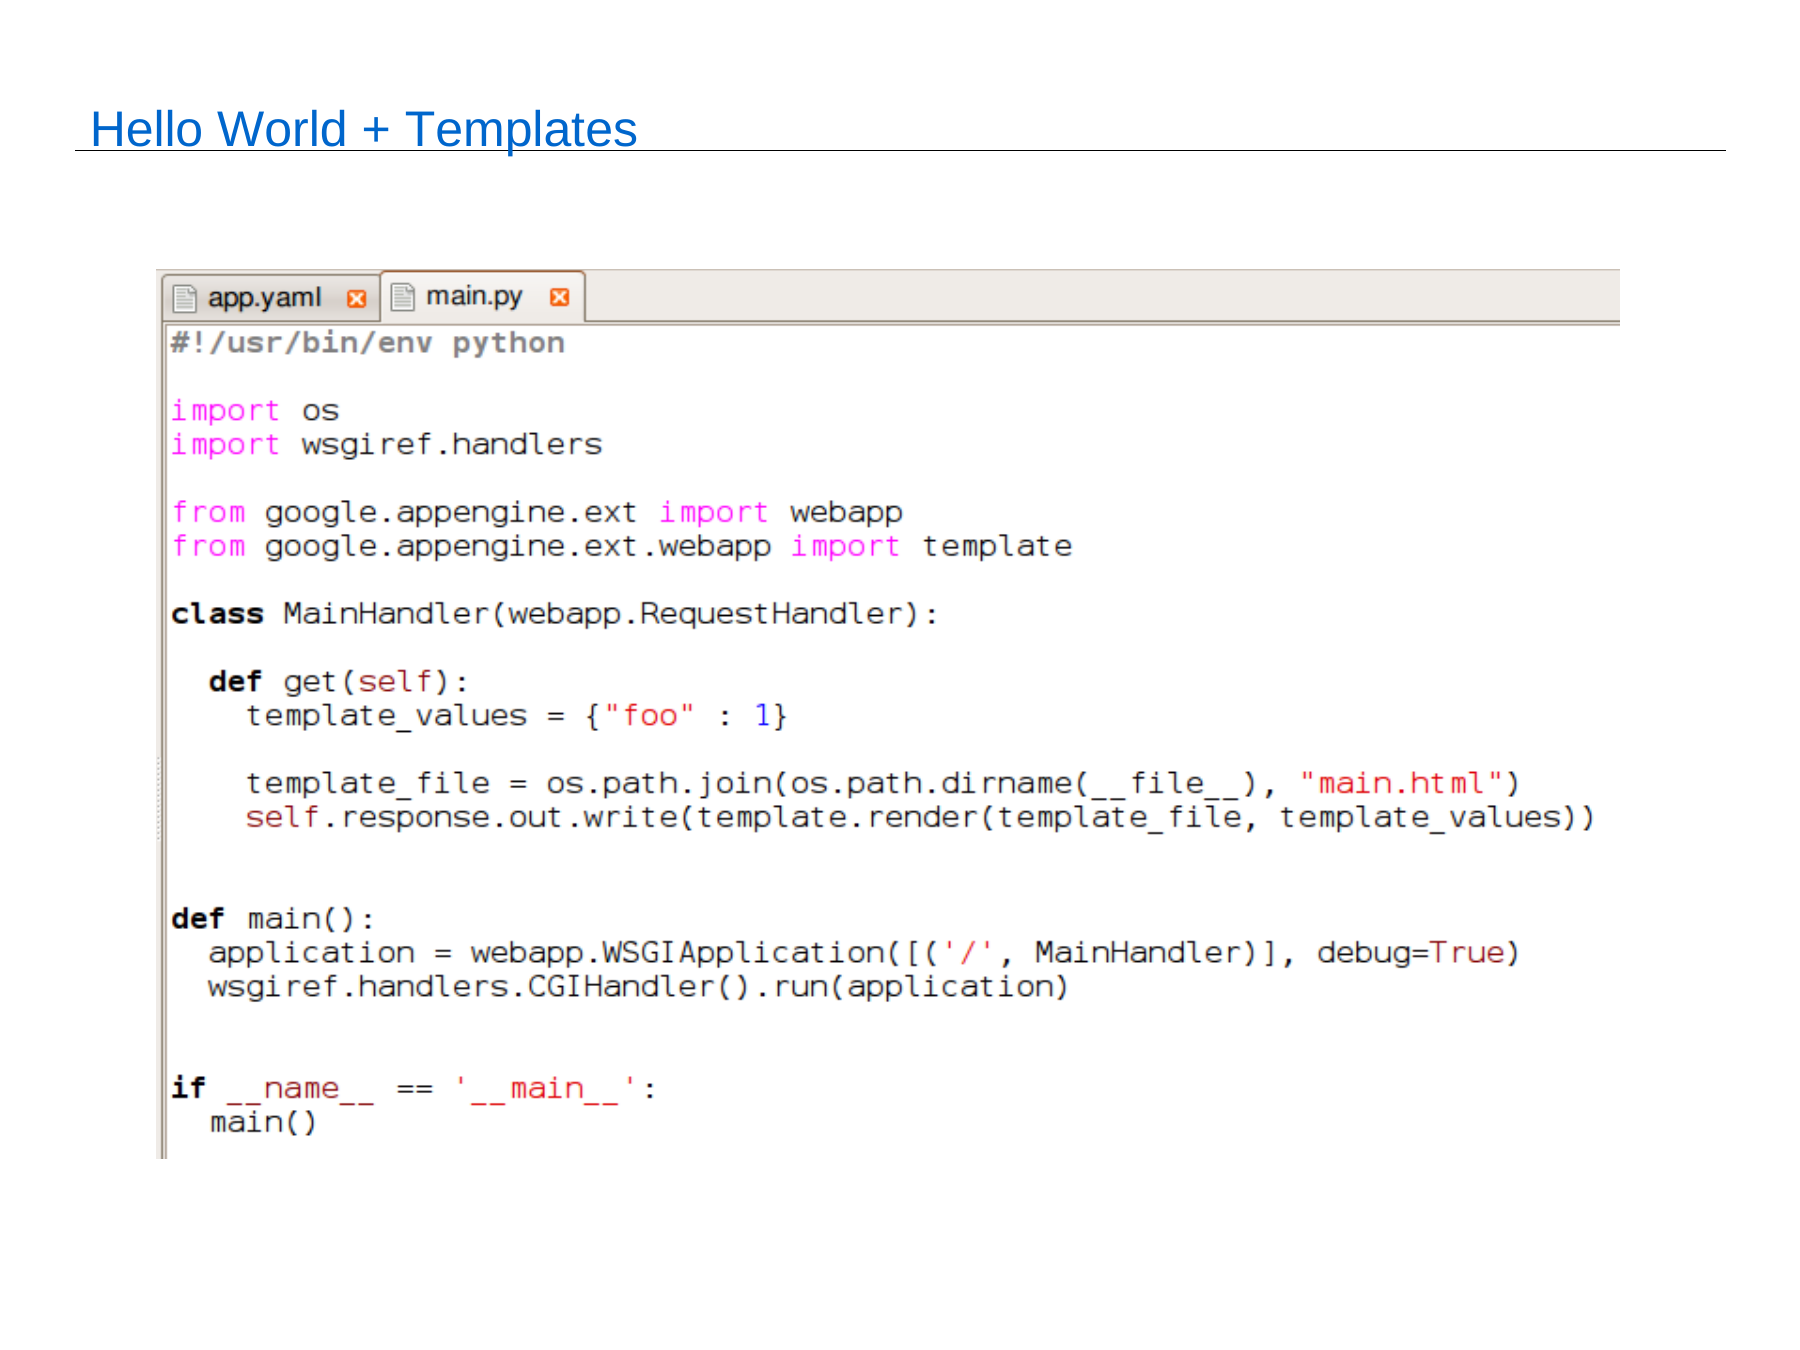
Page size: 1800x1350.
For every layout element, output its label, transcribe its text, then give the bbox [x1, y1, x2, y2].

title Hello World + Templates [89, 71, 1489, 165]
picture [156, 269, 1620, 1159]
